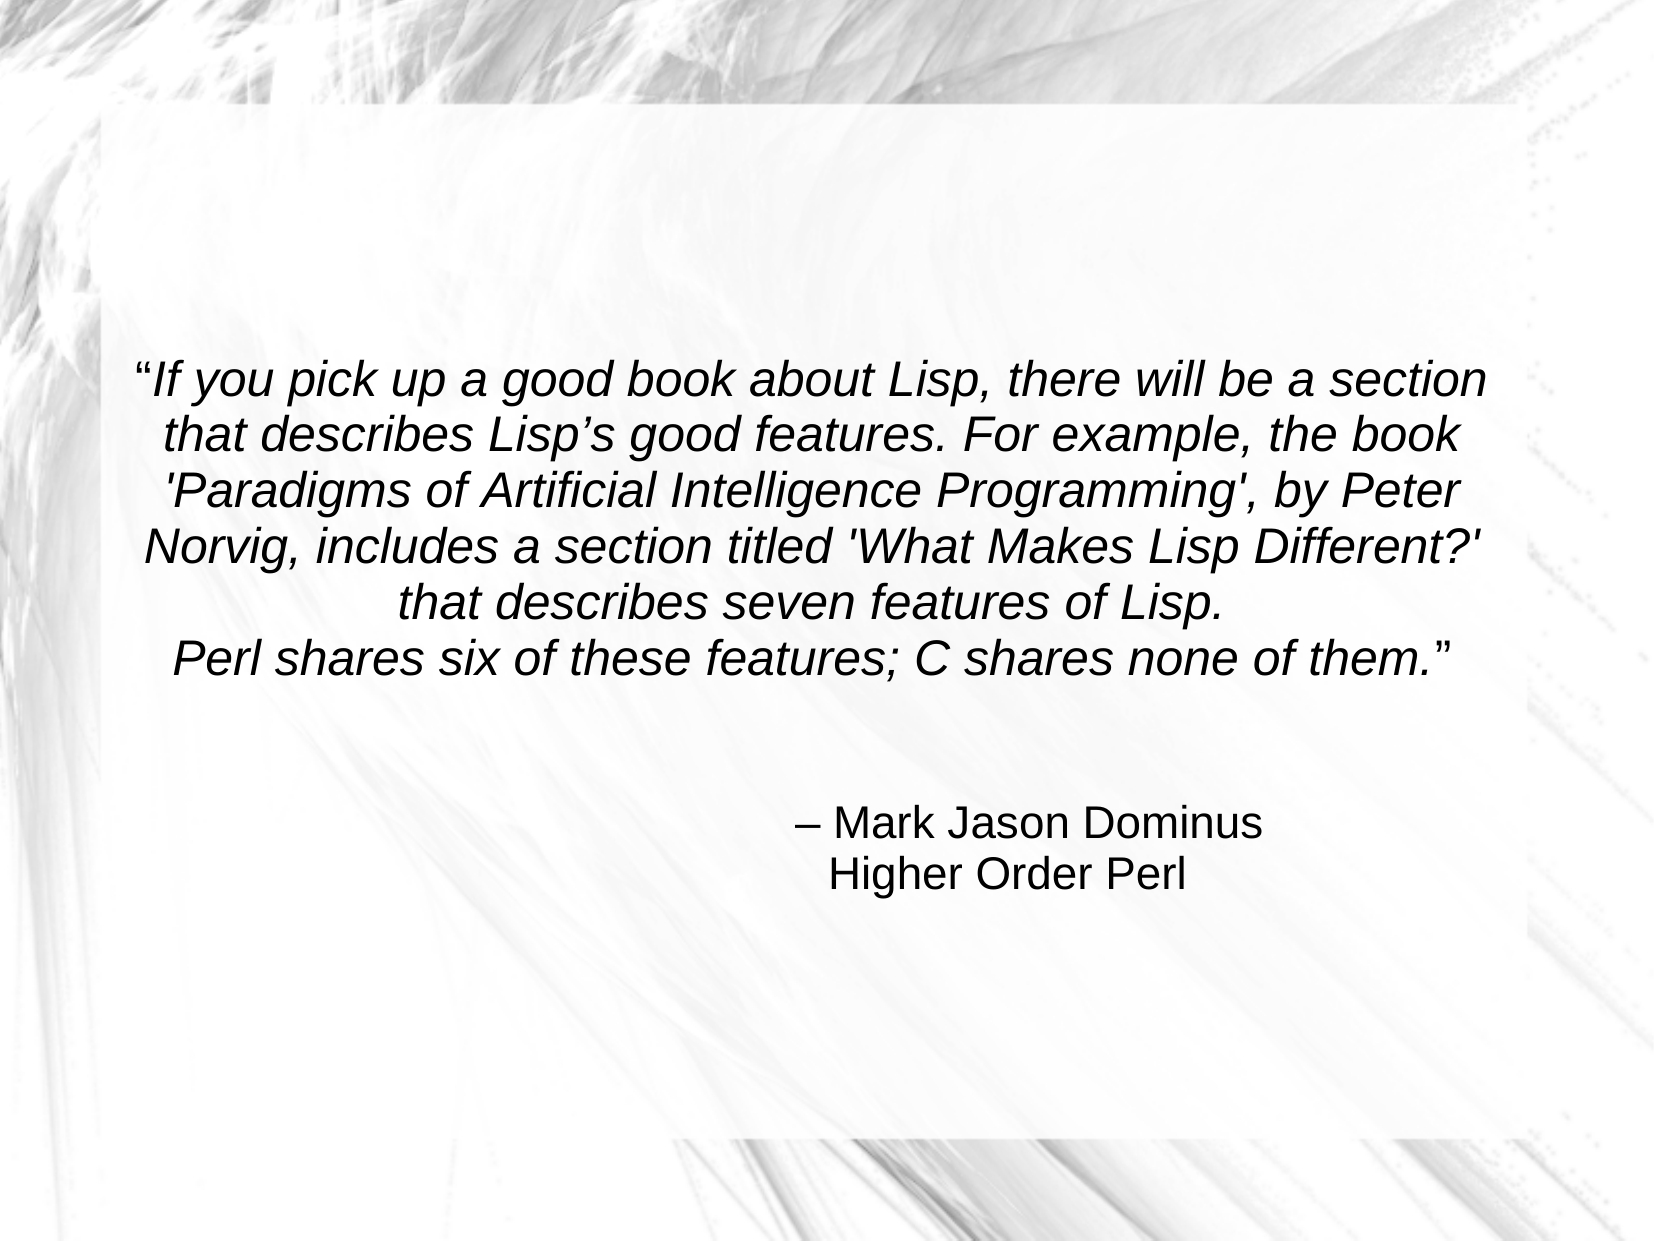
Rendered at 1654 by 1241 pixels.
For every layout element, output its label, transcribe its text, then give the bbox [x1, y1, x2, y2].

subtitle “If you pick up a good book about Lisp, there will be a section that describes Lisp’s good features. For example, the book 'Paradigms of Artificial Intelligence Programming', by Peter Norvig, includes a section titled 'What Makes Lisp Different?' that describes seven features of Lisp. Perl shares six of these features; C shares none of them.” – Mark Jason Dominus Higher Order Perl [118, 112, 1506, 1139]
picture [0, 0, 1654, 1241]
